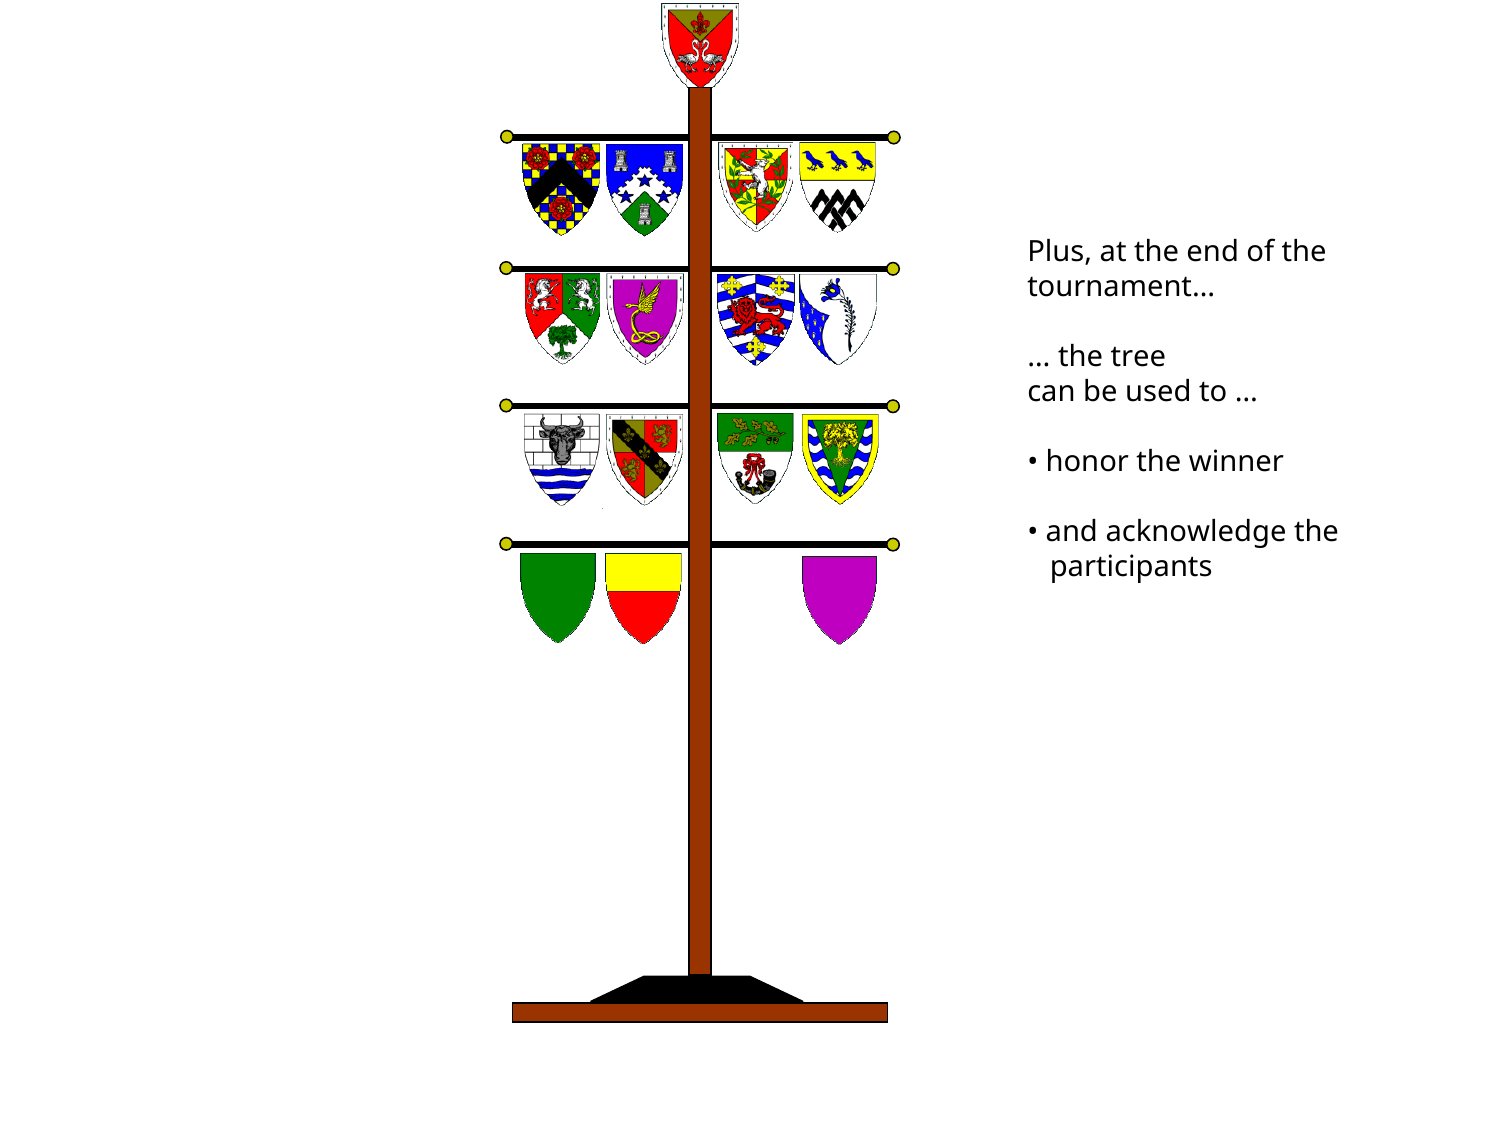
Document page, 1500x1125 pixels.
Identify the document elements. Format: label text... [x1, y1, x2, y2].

text_box [499, 261, 513, 275]
picture [521, 272, 688, 370]
text_box Plus, at the end of the tournament… … the tree can be used to … honor the winner and acknowledge the participants [1012, 224, 1355, 590]
text_box [499, 399, 513, 412]
picture [795, 549, 883, 651]
picture [516, 141, 688, 239]
text_box [499, 537, 513, 551]
text_box [887, 131, 901, 144]
text_box [512, 1003, 888, 1022]
text_box [886, 262, 900, 276]
text_box [886, 538, 900, 551]
picture [712, 141, 882, 238]
picture [519, 409, 687, 511]
picture [713, 272, 880, 372]
picture [513, 548, 688, 650]
text_box [590, 87, 804, 1002]
text_box [886, 399, 900, 413]
text_box [500, 130, 514, 144]
picture [711, 409, 884, 510]
picture [658, 0, 744, 101]
